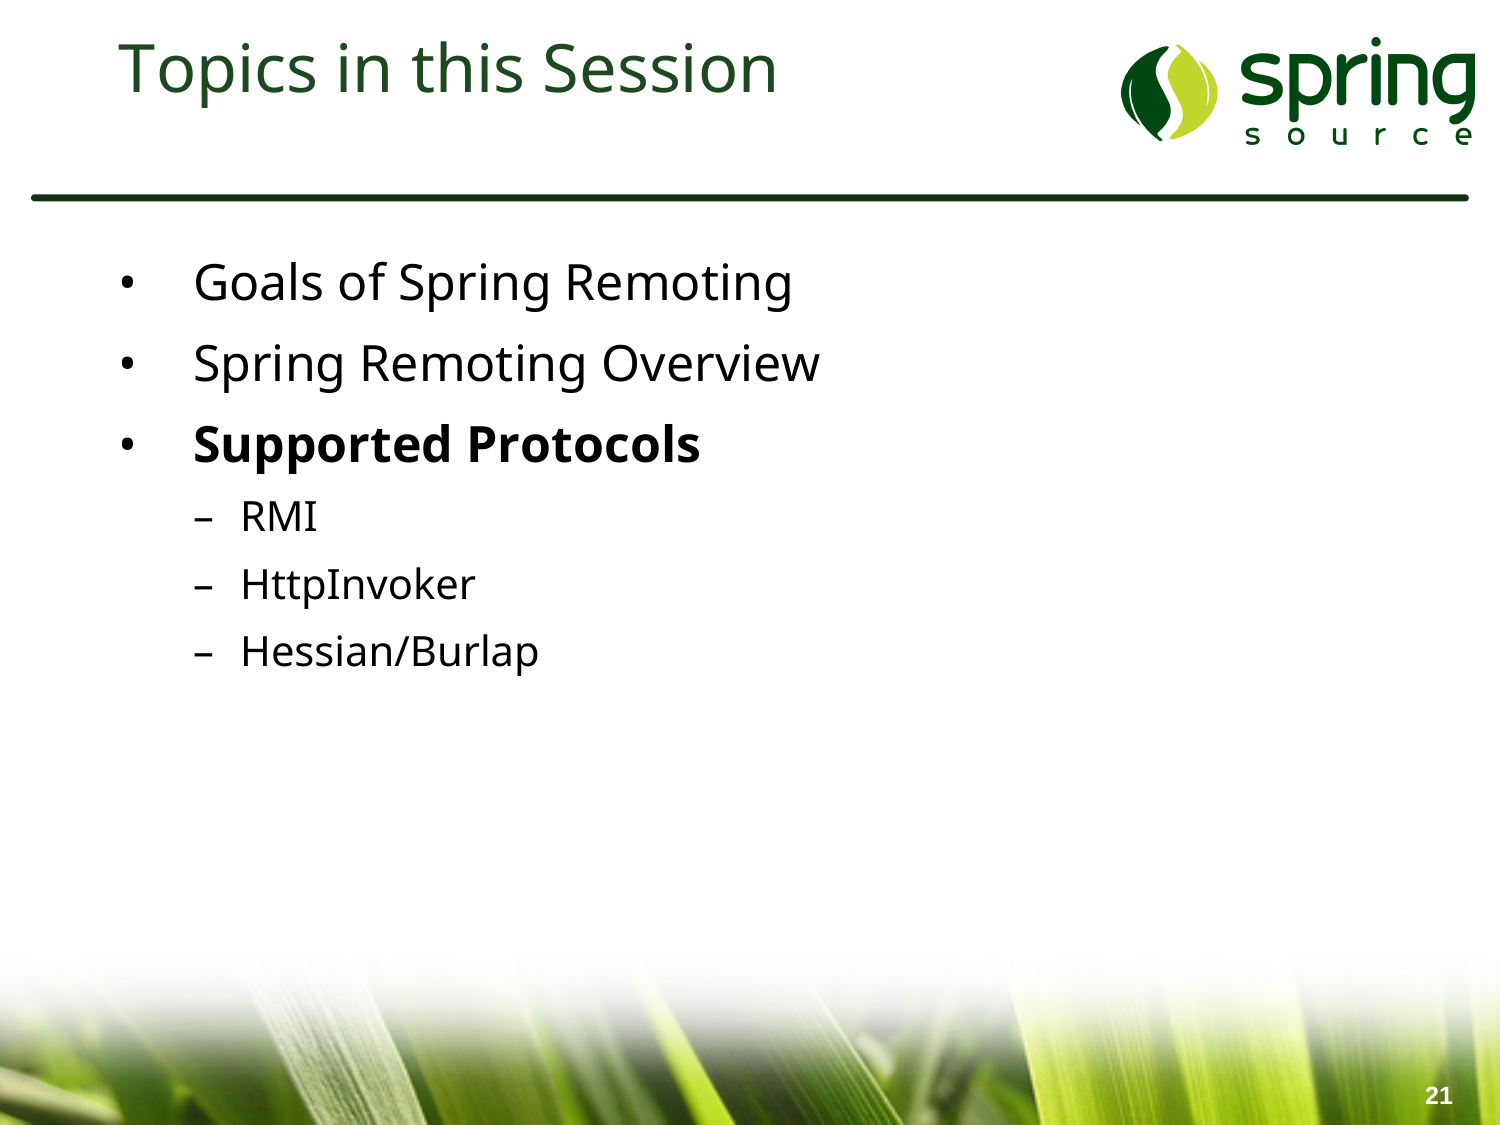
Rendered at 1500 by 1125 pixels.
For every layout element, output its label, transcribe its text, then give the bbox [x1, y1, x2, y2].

picture [1136, 37, 1475, 145]
title Topics in this Session [103, 13, 1136, 177]
list Goals of Spring Remoting Spring Remoting Overview Supported Protocols RMI HttpInvoker Hessian/Burlap [103, 239, 1394, 903]
picture [0, 944, 1500, 1125]
